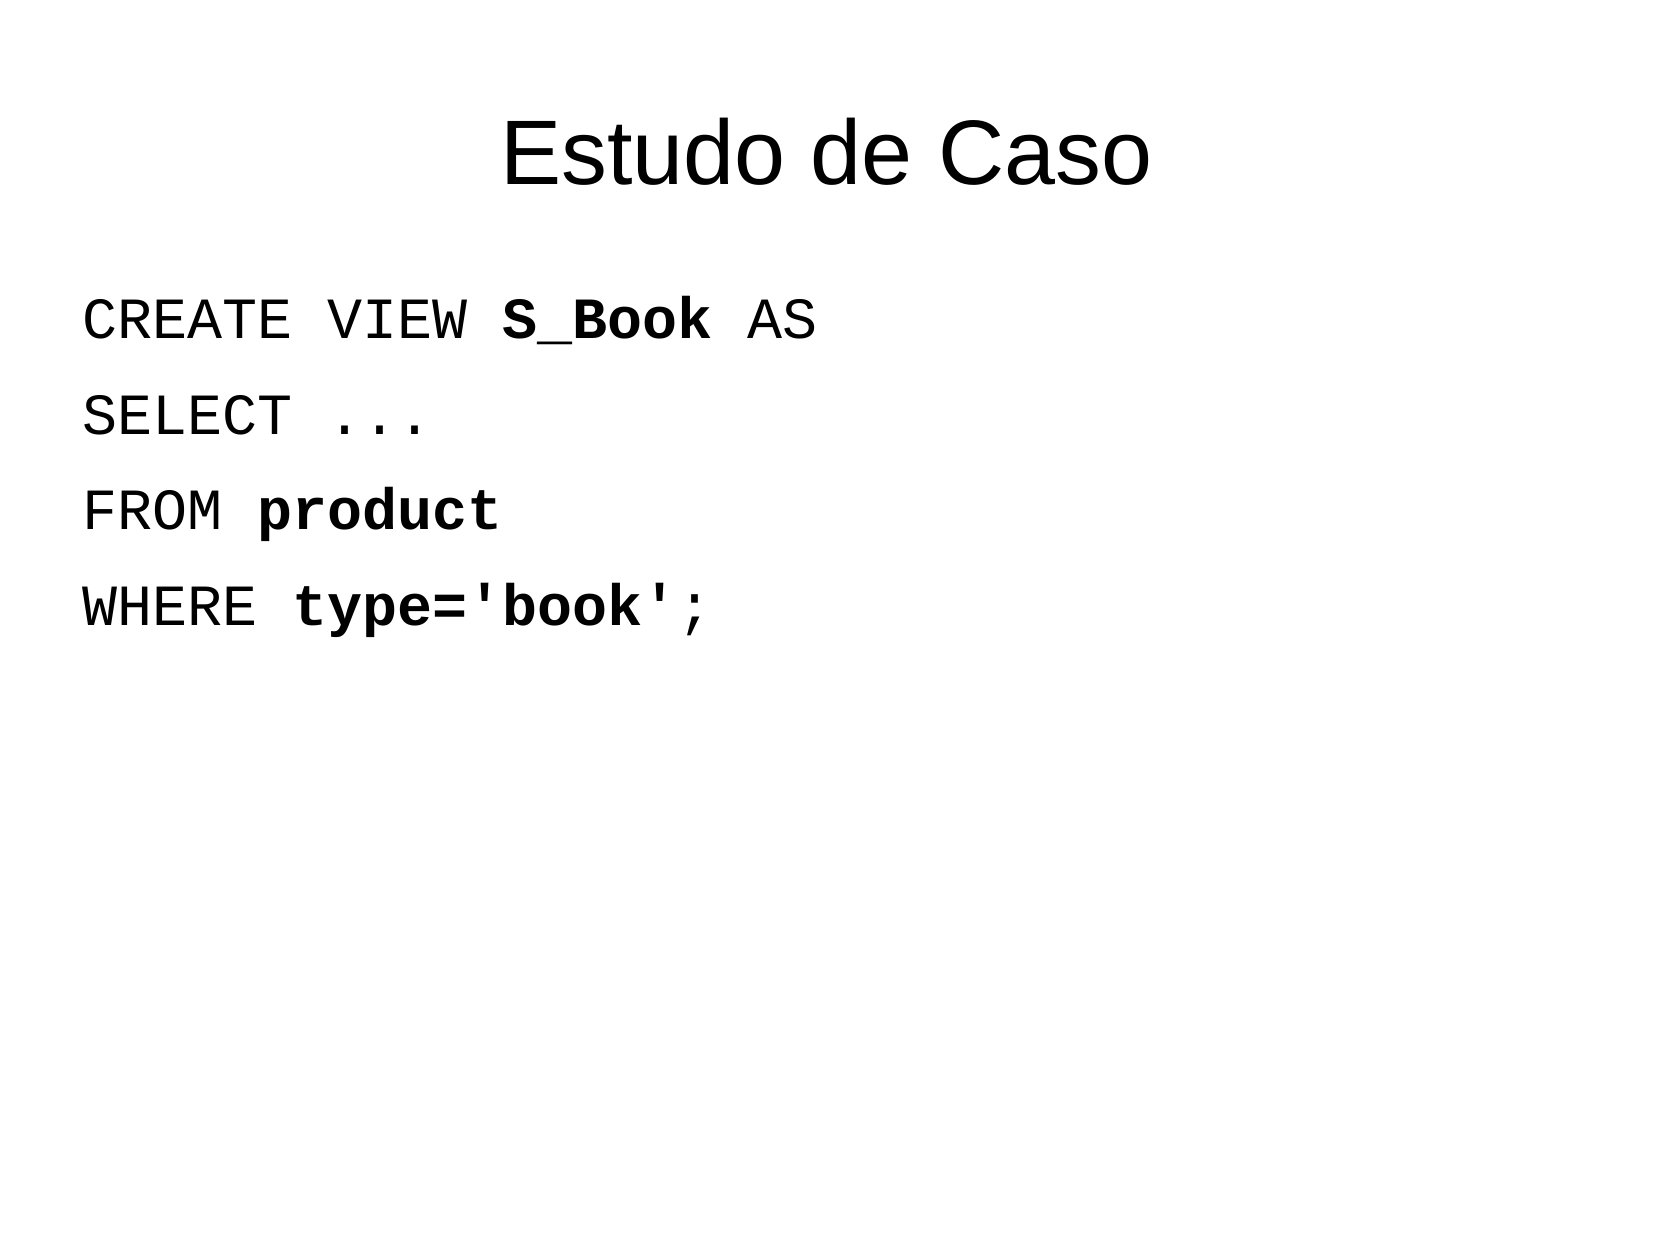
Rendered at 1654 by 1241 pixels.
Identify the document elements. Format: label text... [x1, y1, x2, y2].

list CREATE VIEW S_Book AS SELECT ... FROM product WHERE type='book'; [82, 290, 1571, 1109]
title Estudo de Caso [82, 49, 1571, 257]
